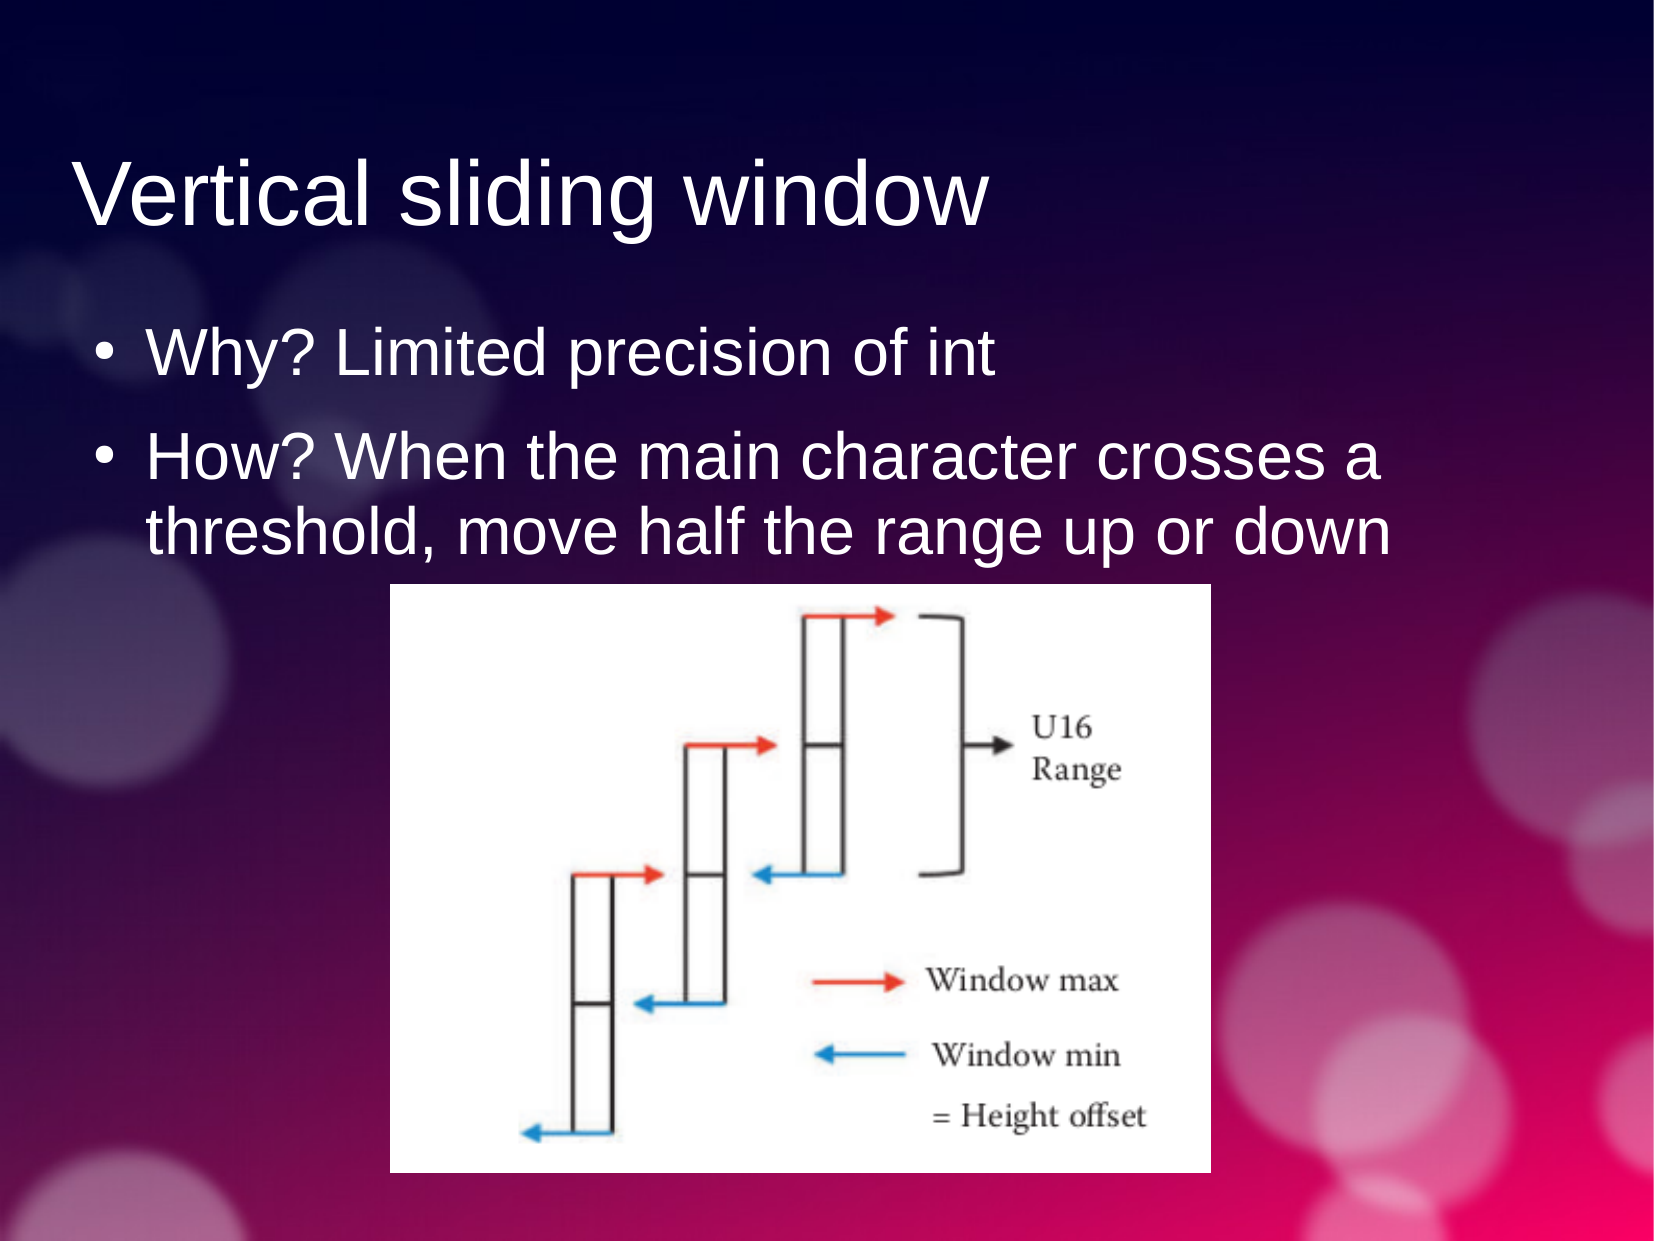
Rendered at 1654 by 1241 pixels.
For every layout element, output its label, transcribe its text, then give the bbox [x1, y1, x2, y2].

list Why? Limited precision of int How? When the main character crosses a threshold, move half the range up or down [75, 315, 1564, 1058]
picture [0, 0, 1654, 1241]
title Vertical sliding window [71, 90, 1561, 298]
